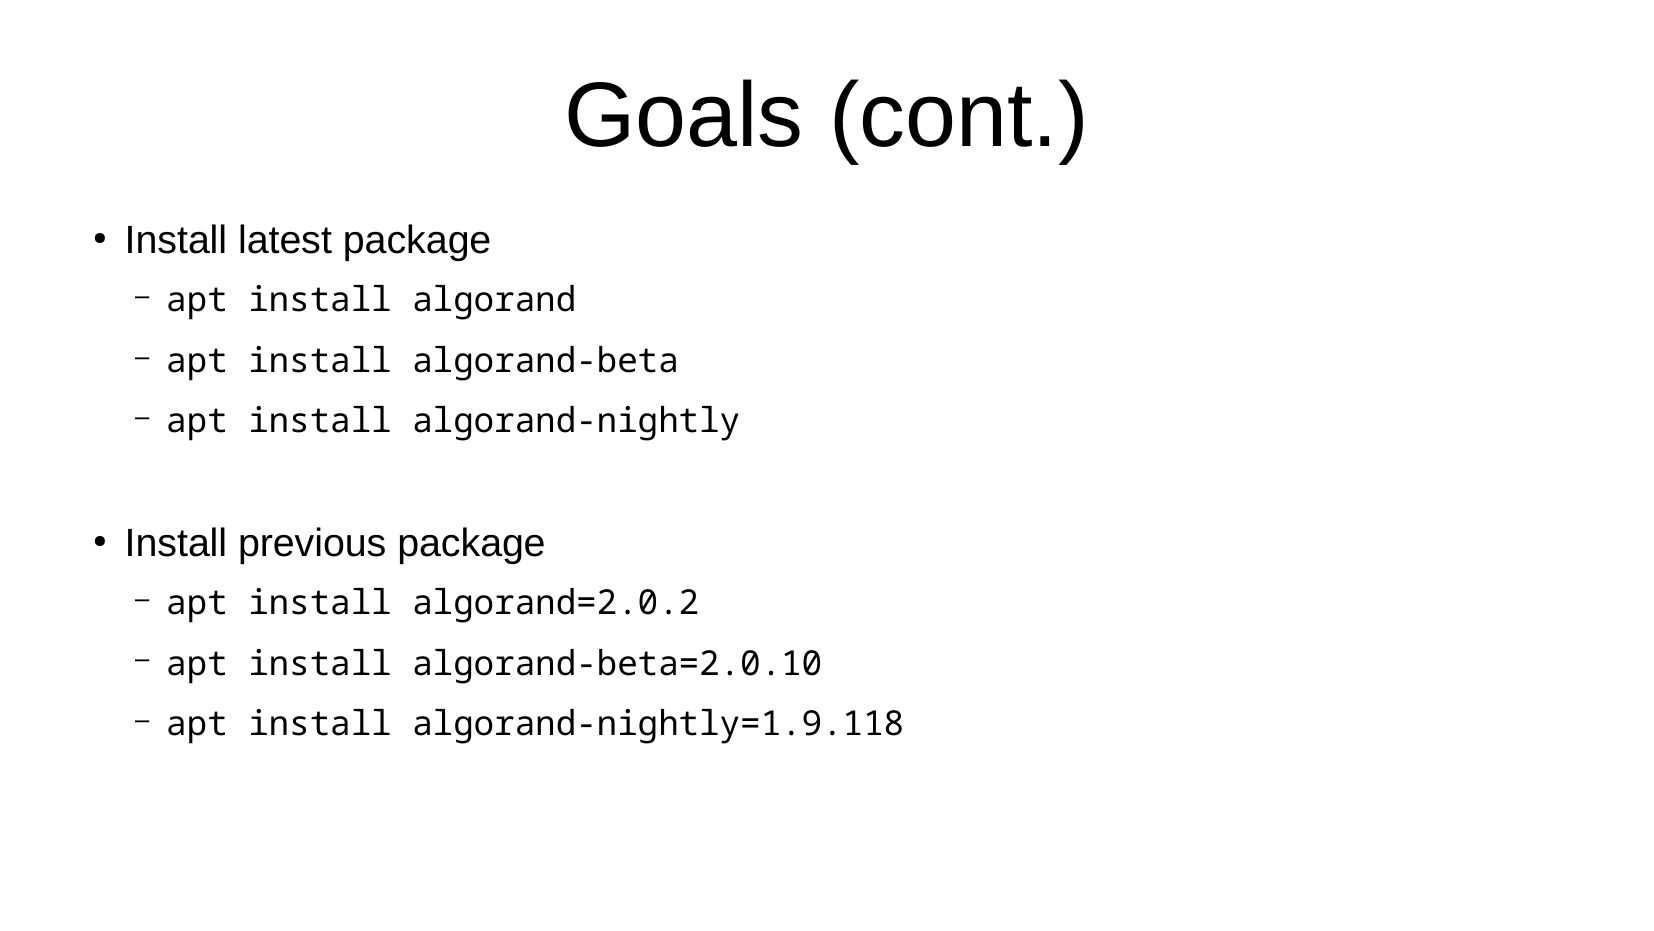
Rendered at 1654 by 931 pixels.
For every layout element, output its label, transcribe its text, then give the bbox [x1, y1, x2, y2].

list Install latest package apt install algorand apt install algorand-beta apt install algorand-nightly Install previous package apt install algorand=2.0.2 apt install algorand-beta=2.0.10 apt install algorand-nightly=1.9.118 [82, 217, 1571, 758]
title Goals (cont.) [82, 37, 1571, 193]
